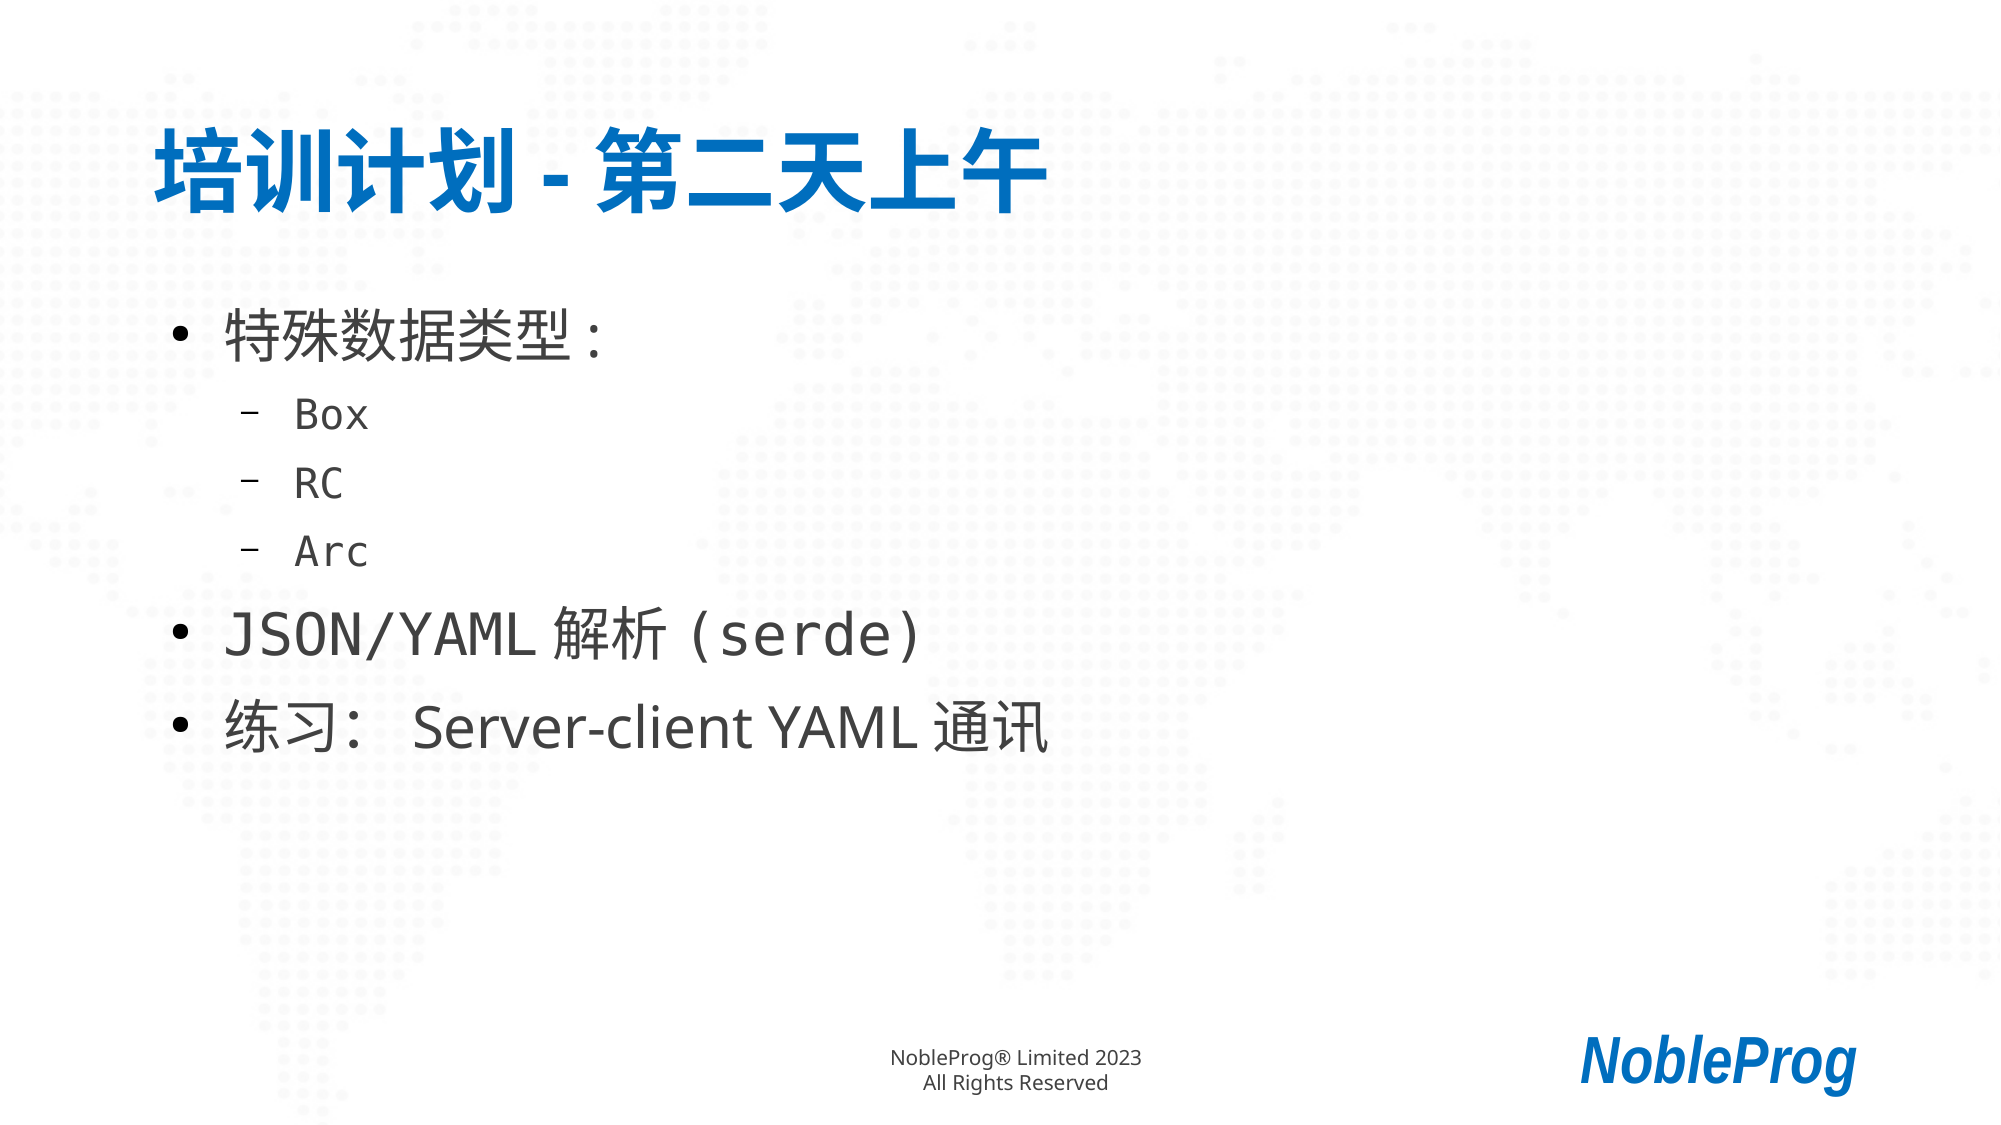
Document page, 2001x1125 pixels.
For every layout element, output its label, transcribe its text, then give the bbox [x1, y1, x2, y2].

title 培训计划-第二天上午 [137, 59, 1863, 278]
list 特殊数据类型: Box RC Arc JSON/YAML解析(serde) 练习：Server-client YAML通讯 [137, 299, 1863, 1014]
